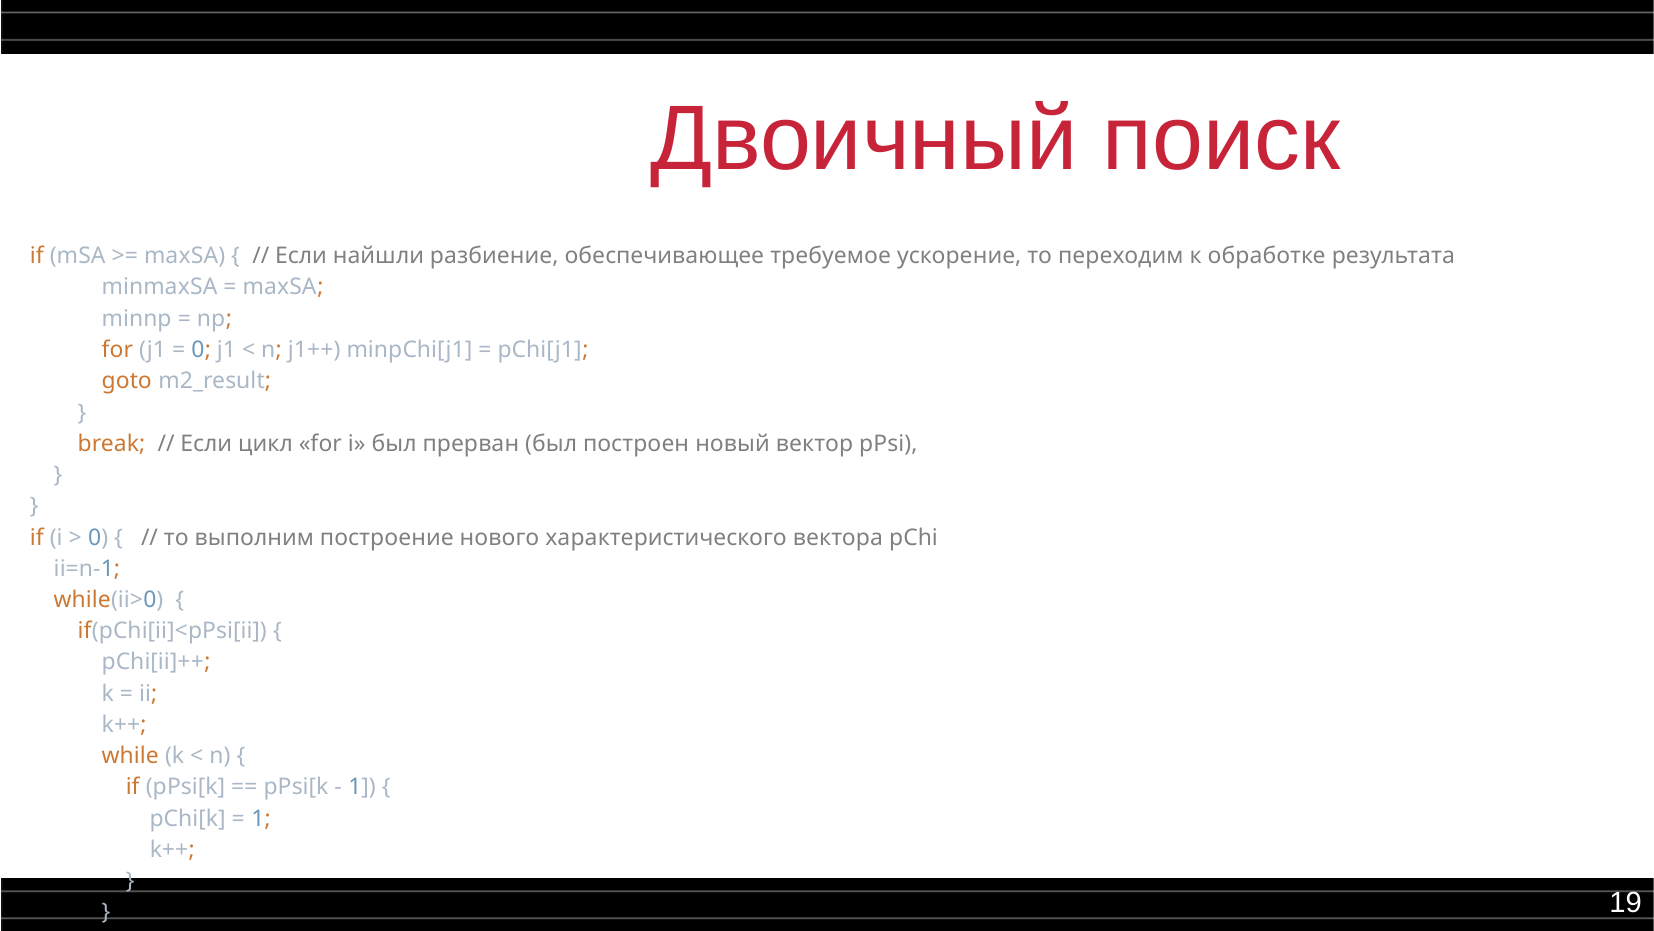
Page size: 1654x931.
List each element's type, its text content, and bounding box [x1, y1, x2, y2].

picture [1, 878, 1654, 931]
text_box if (mSA >= maxSA) { // Если найшли разбиение, обеспечивающее требуемое ускорение, то переходим к обработке результата minmaxSA = maxSA; minnp = np; for (j1 = 0; j1 < n; j1++) minpChi[j1] = pChi[j1]; goto m2_result; } break; // Если цикл «for i» был прерван (был построен новый вектор pPsi), } } if (i > 0) { // то выполним построение нового характеристического вектора pChi ii=n-1; while(ii>0) { if(pChi[ii]<pPsi[ii]) { pChi[ii]++; k = ii; k++; while (k < n) { if (pPsi[k] == pPsi[k - 1]) { pChi[k] = 1; k++; } } ii = n - 1; [15, 231, 1654, 862]
title Двоичный поиск [251, 60, 1654, 216]
picture [1, 0, 1654, 54]
